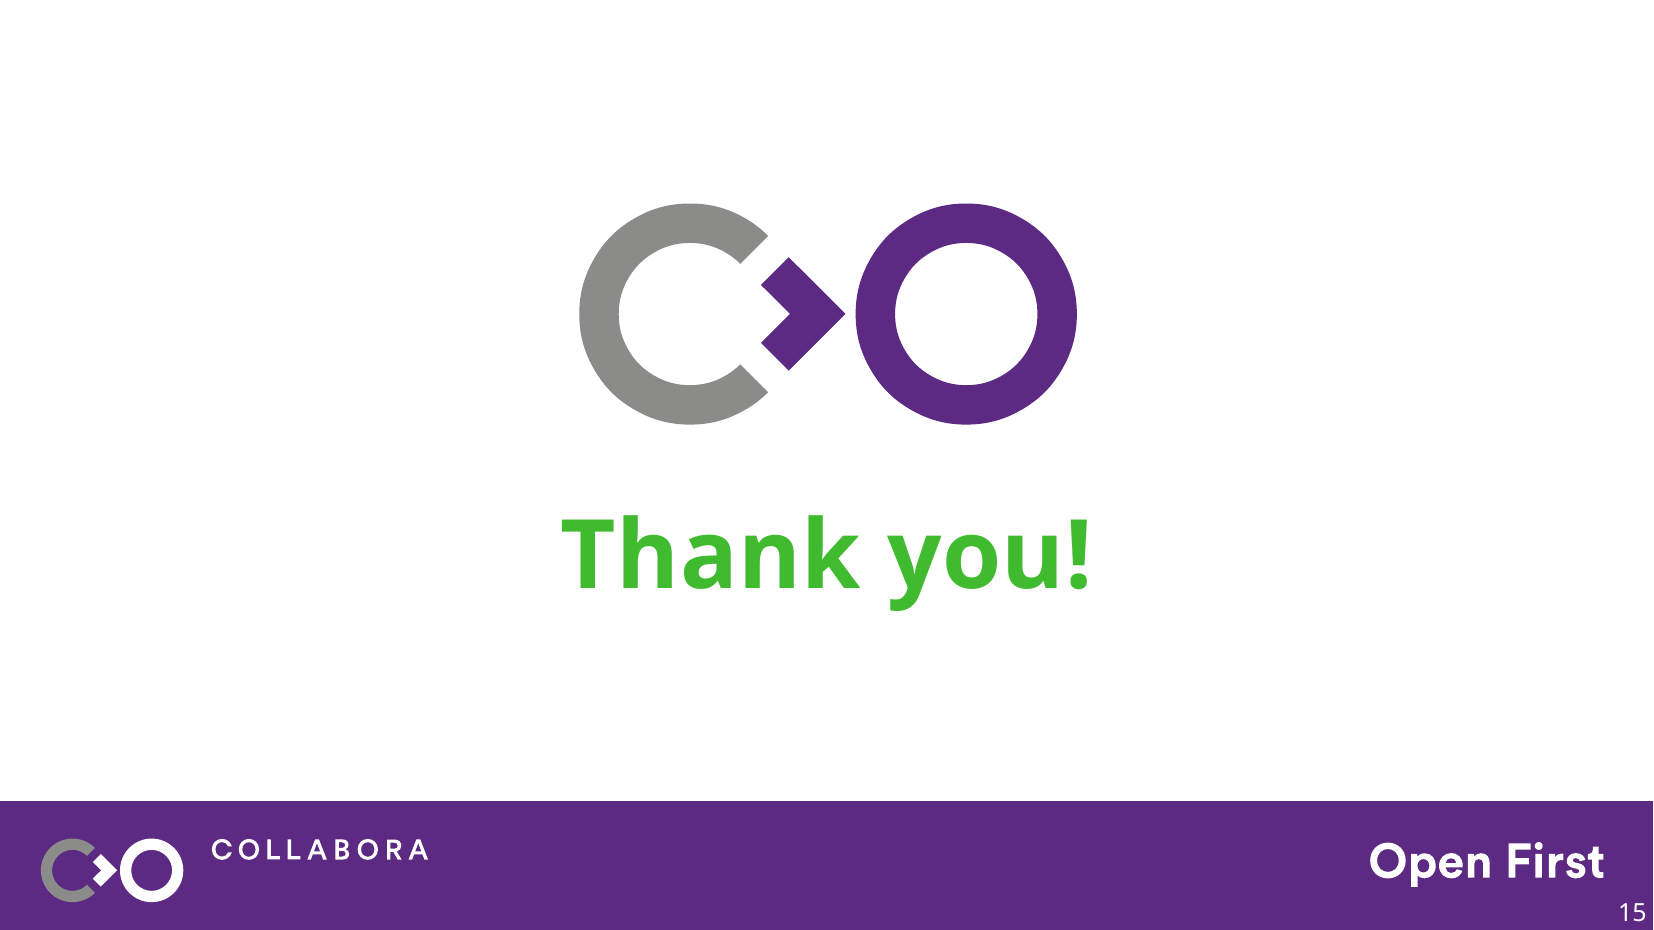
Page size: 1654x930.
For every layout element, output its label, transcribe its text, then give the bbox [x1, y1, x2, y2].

text_box [579, 203, 769, 425]
text_box [855, 203, 1077, 425]
title Thank you! [41, 495, 1614, 609]
text_box [760, 257, 846, 371]
